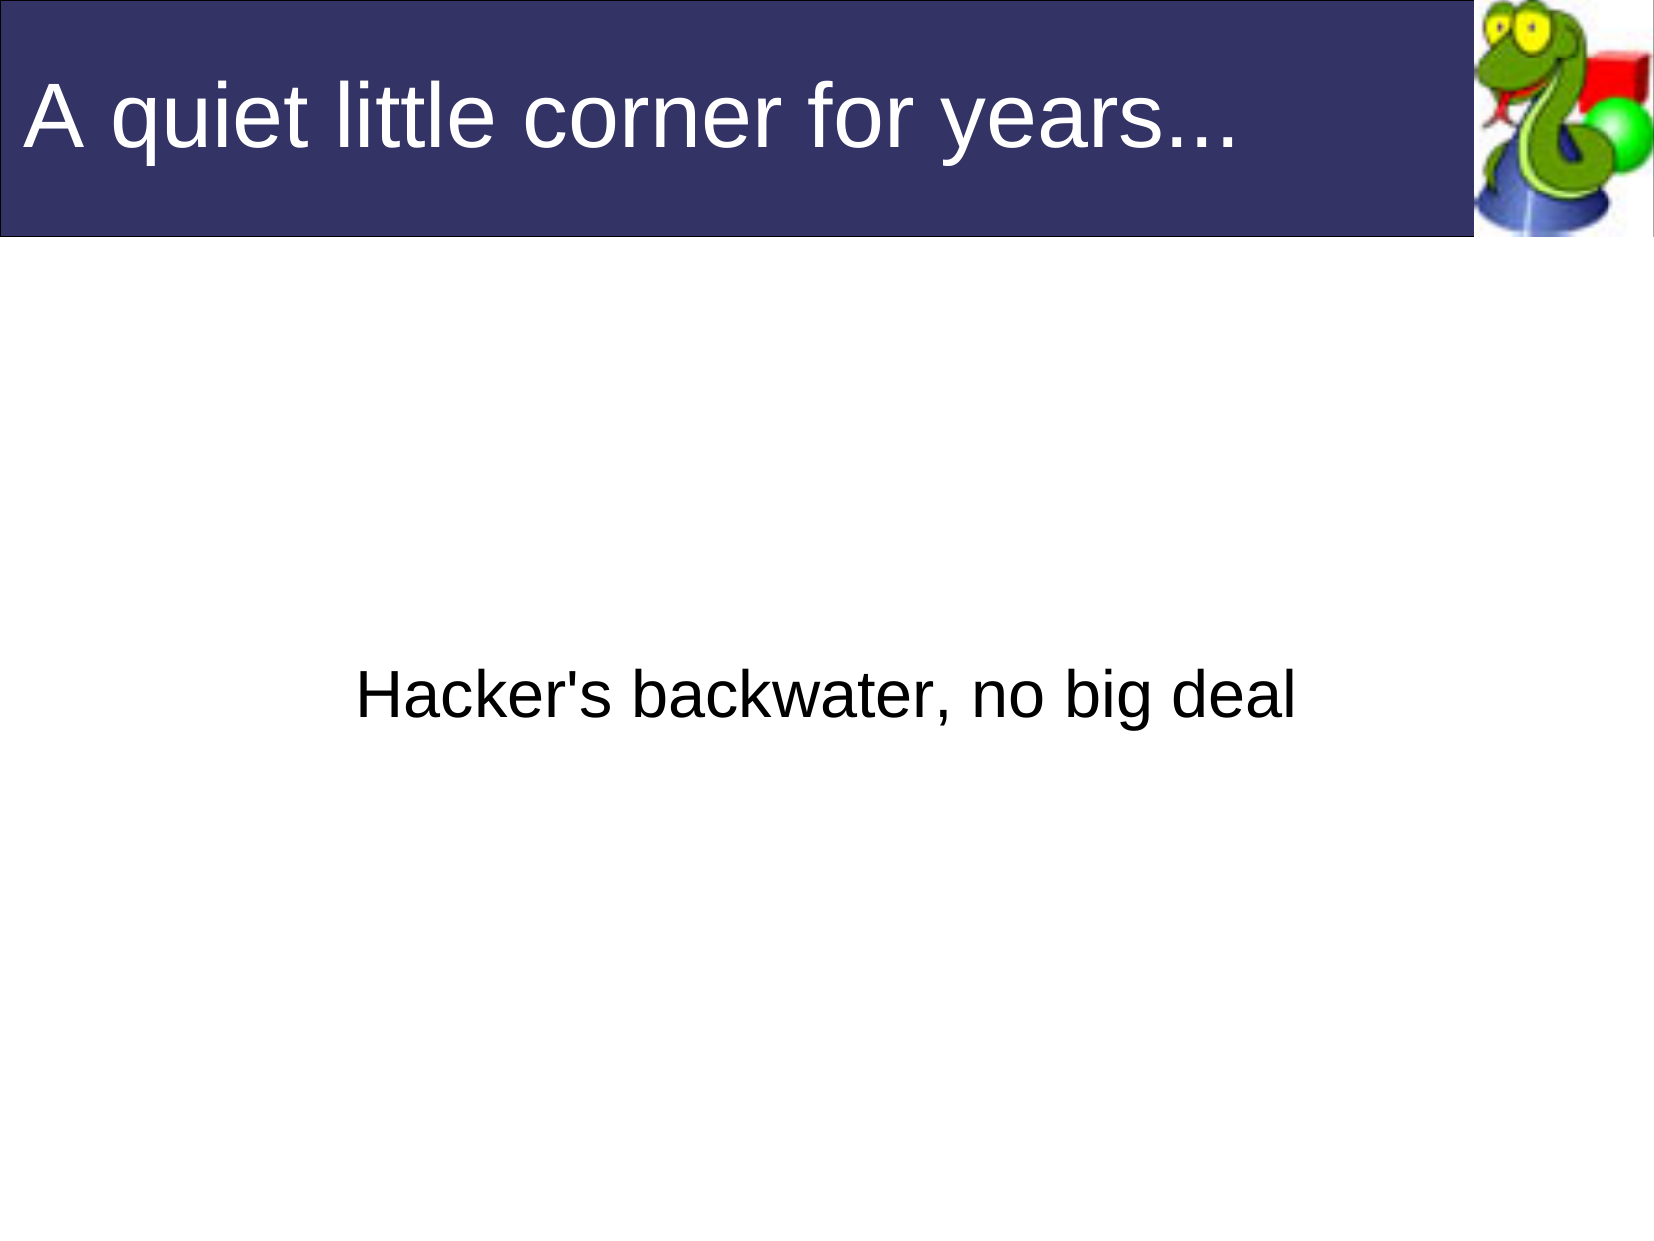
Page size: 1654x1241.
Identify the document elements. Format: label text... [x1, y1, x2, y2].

picture [1474, 0, 1654, 237]
title A quiet little corner for years... [23, 19, 1477, 212]
subtitle Hacker's backwater, no big deal [88, 450, 1565, 938]
